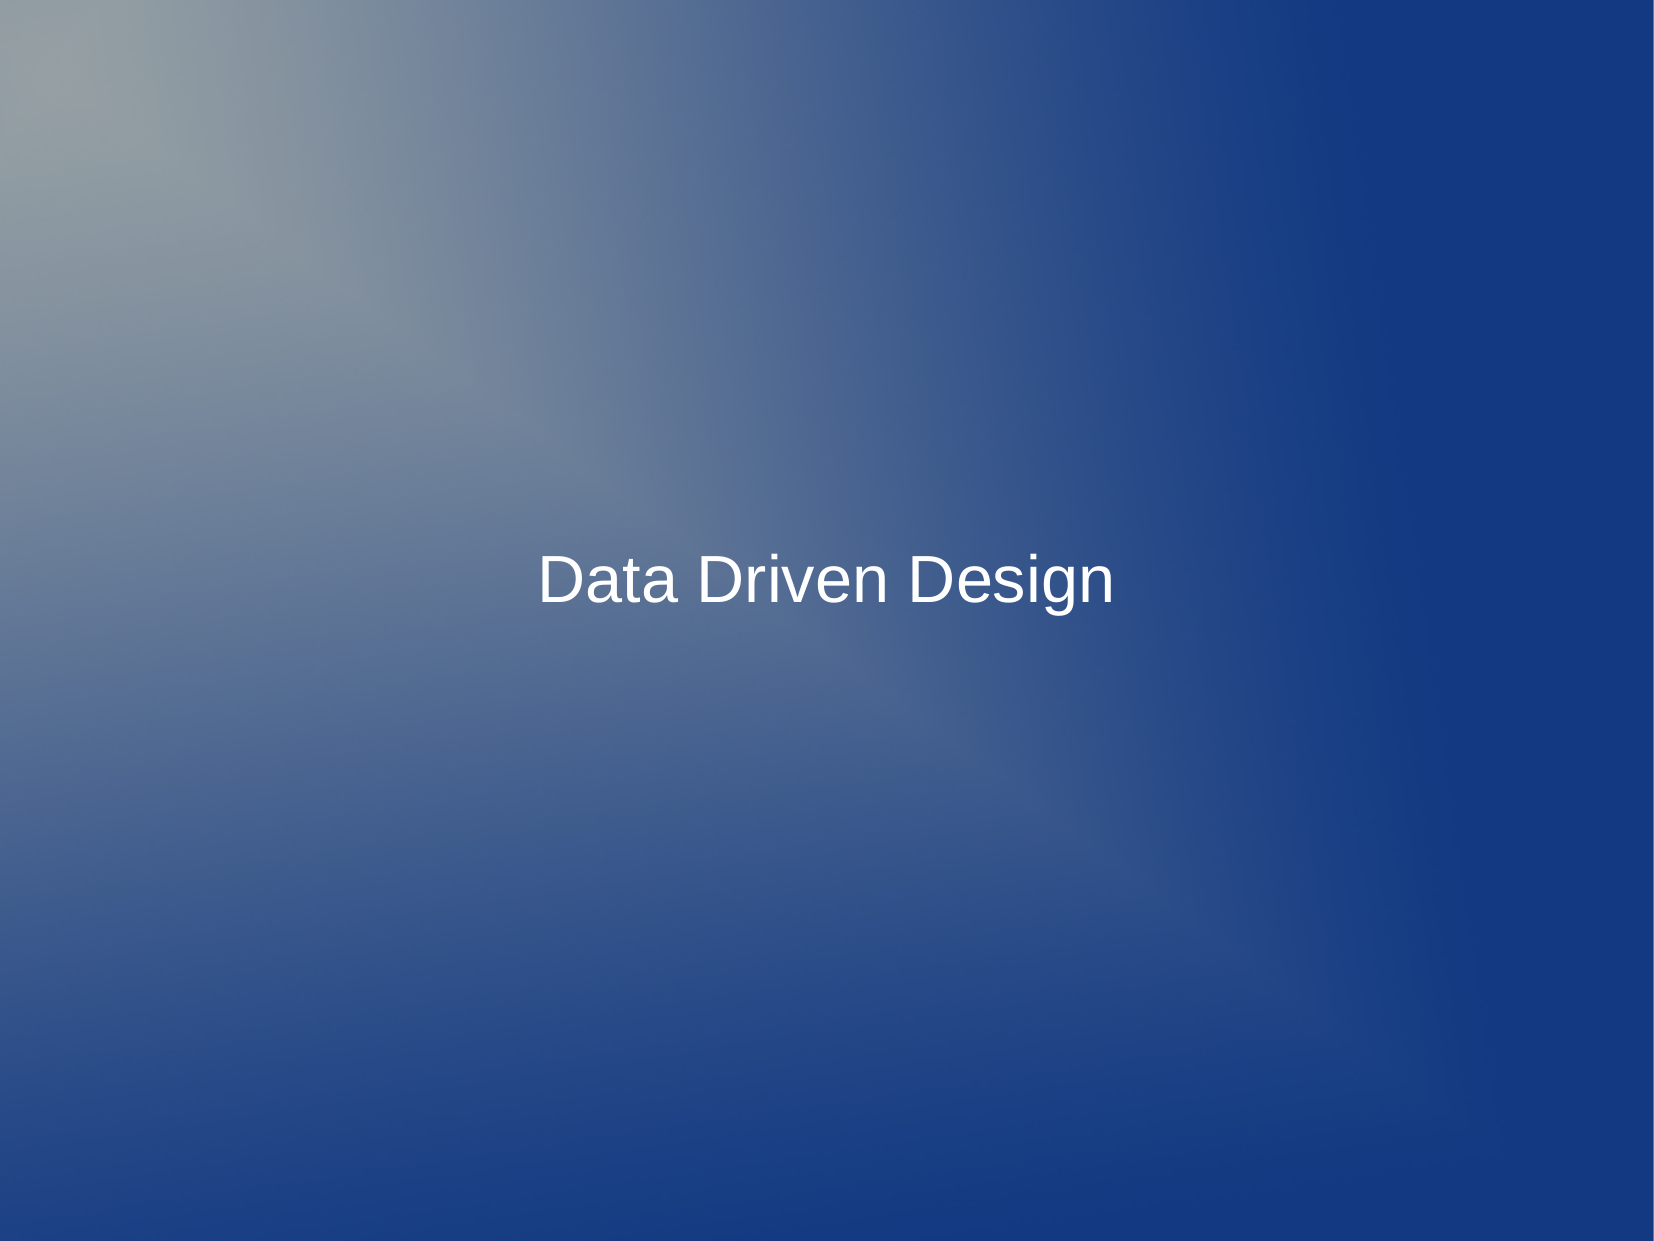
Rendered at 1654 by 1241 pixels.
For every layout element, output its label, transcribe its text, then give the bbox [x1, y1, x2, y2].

subtitle Data Driven Design [82, 49, 1571, 1109]
picture [0, 0, 1654, 1241]
